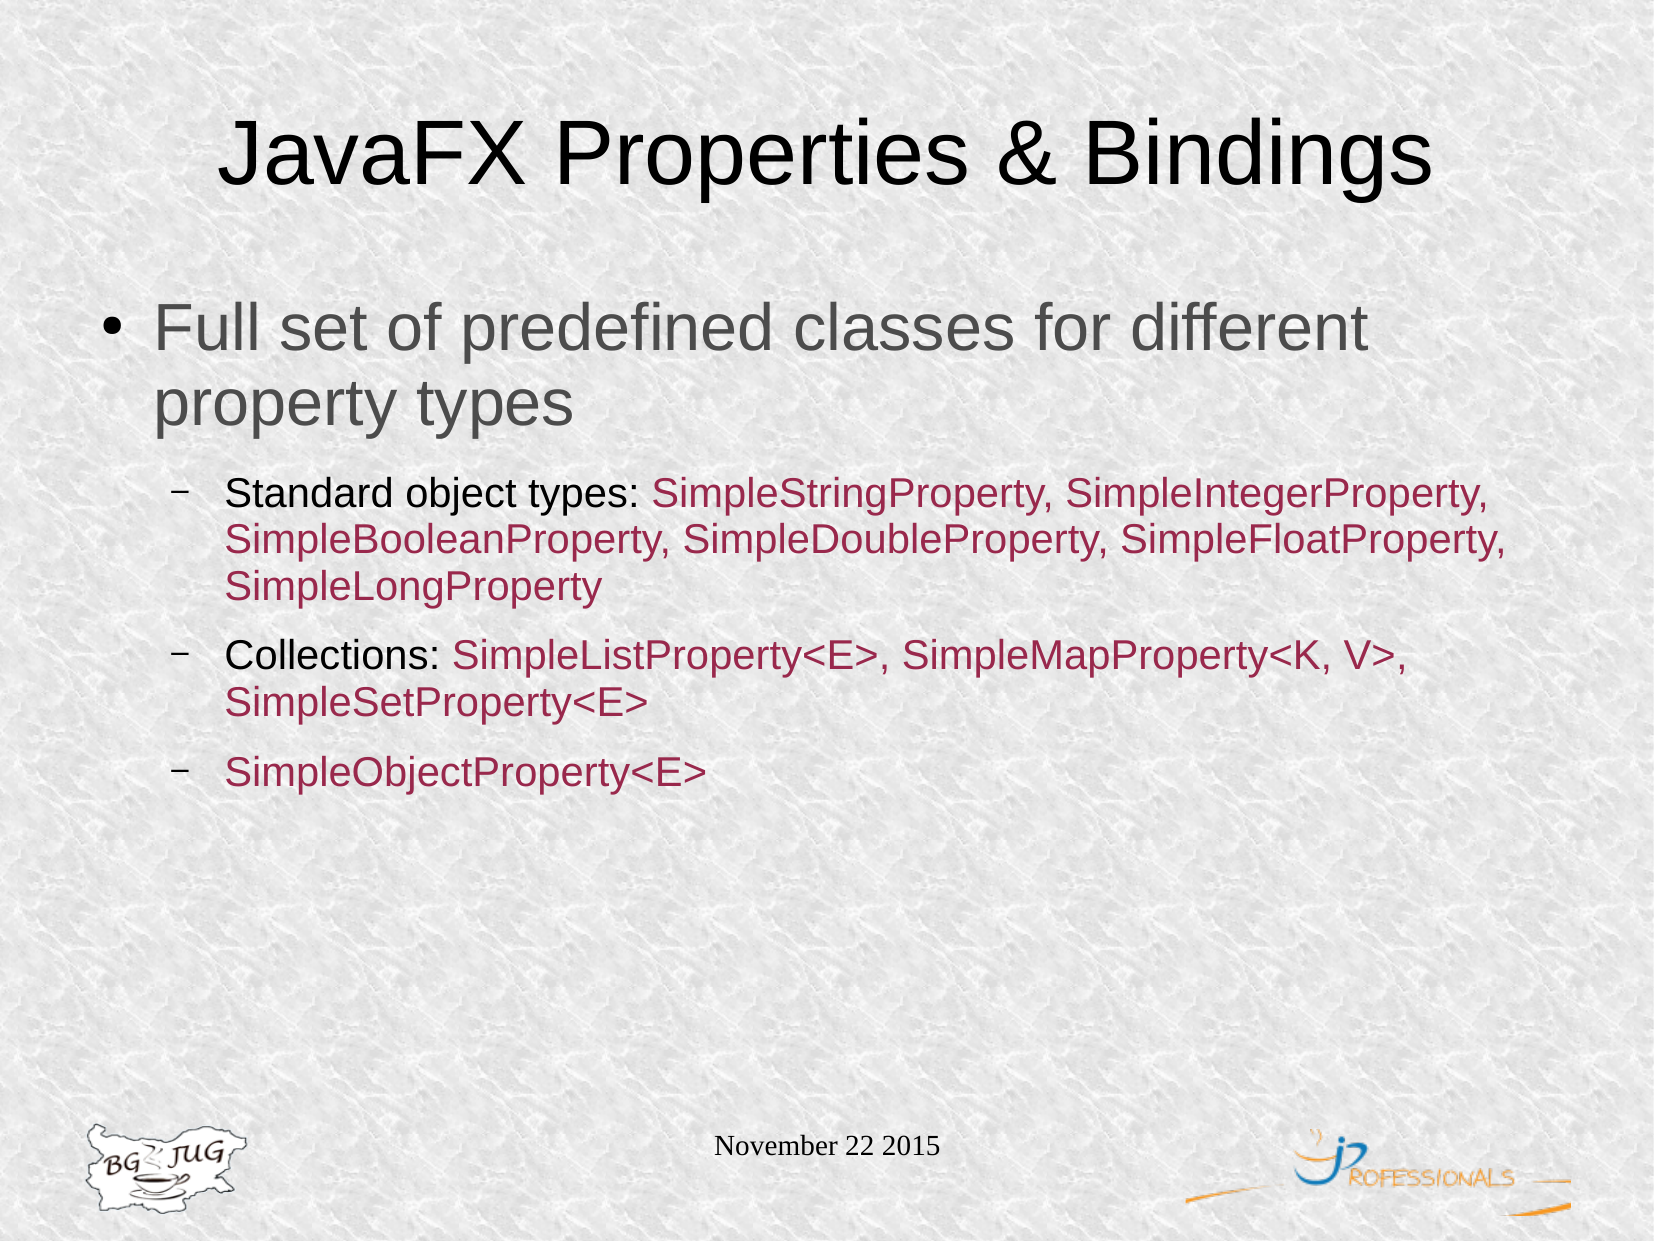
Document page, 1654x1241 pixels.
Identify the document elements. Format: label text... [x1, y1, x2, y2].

list Full set of predefined classes for different property types Standard object types: SimpleStringProperty, SimpleIntegerProperty, SimpleBooleanProperty, SimpleDoubleProperty, SimpleFloatProperty, SimpleLongProperty Collections: SimpleListProperty<E>, SimpleMapProperty<K, V>, SimpleSetProperty<E> SimpleObjectProperty<E> [82, 290, 1571, 1010]
title JavaFX Properties & Bindings [82, 49, 1571, 257]
picture [0, 0, 1654, 1241]
